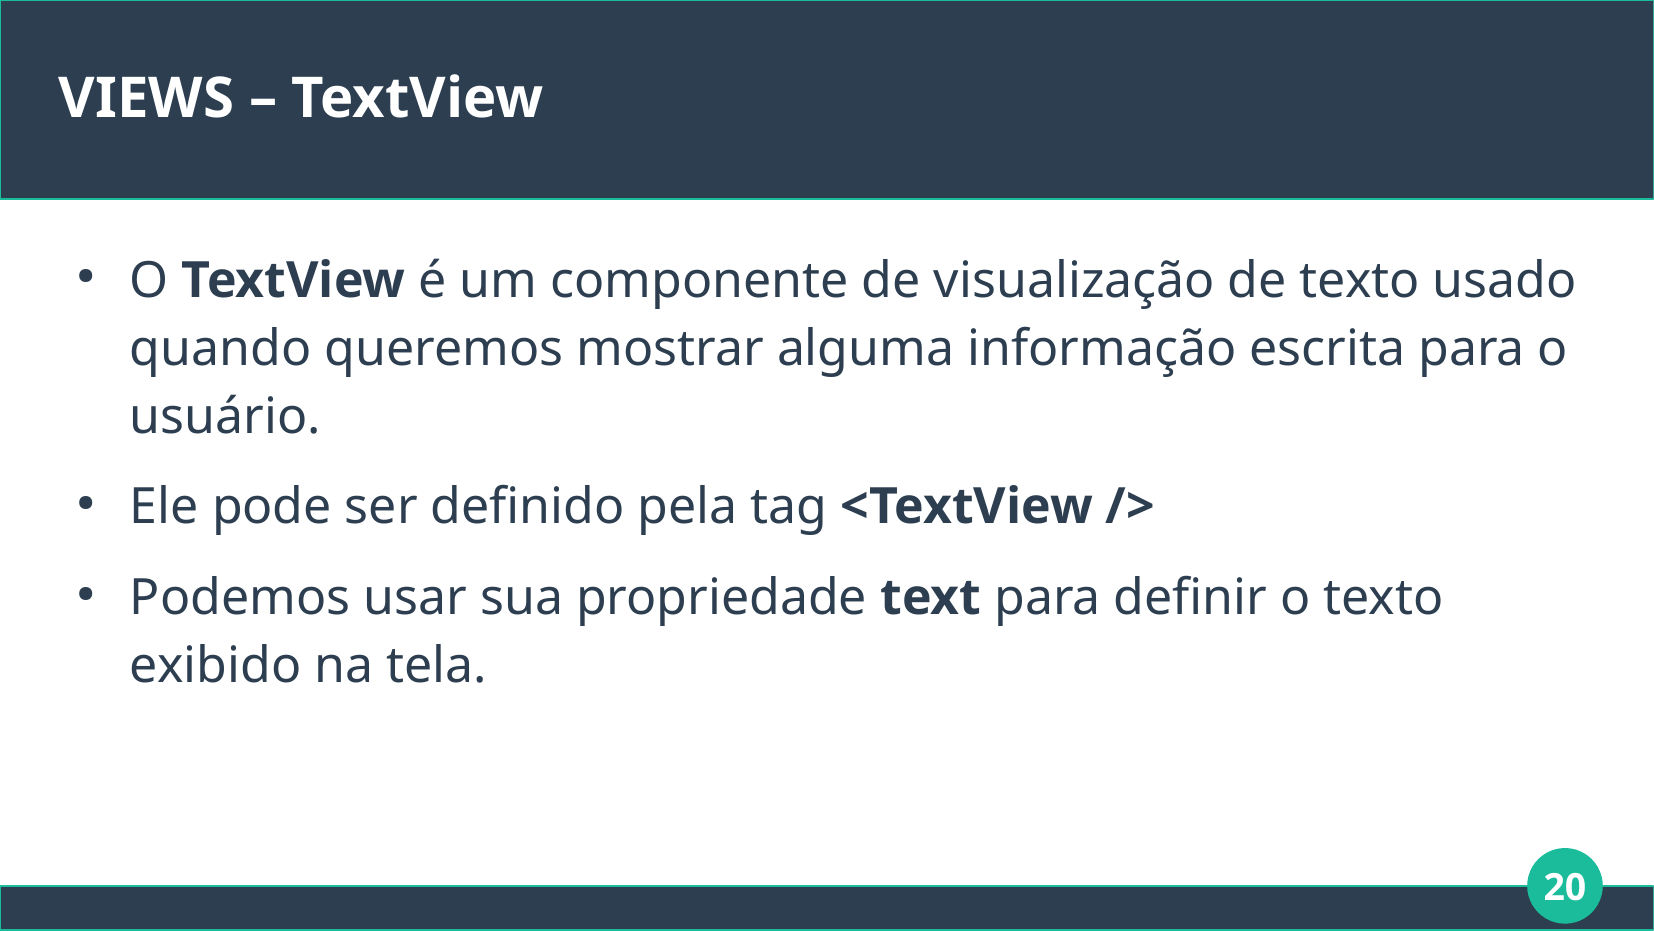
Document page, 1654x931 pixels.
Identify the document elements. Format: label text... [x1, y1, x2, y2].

list O TextView é um componente de visualização de texto usado quando queremos mostrar alguma informação escrita para o usuário. Ele pode ser definido pela tag <TextView /> Podemos usar sua propriedade text para definir o texto exibido na tela. [59, 243, 1595, 864]
title VIEWS – TextView [59, 37, 1595, 155]
